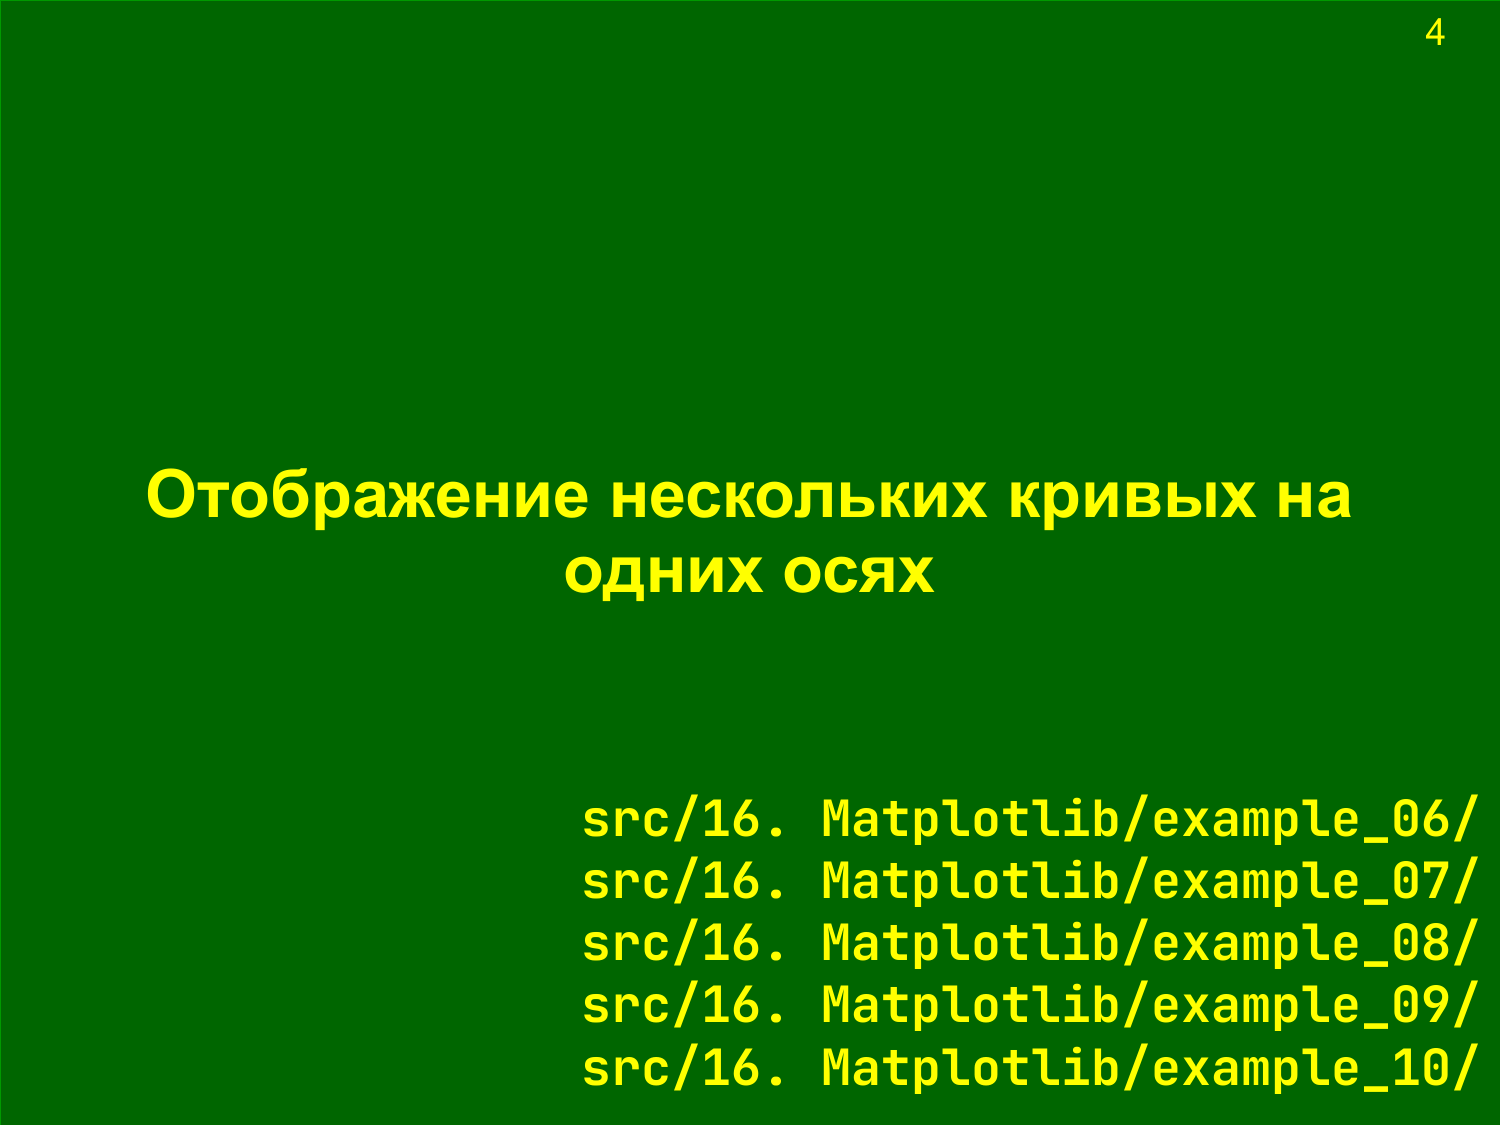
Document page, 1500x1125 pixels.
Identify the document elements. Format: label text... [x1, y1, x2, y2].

title Отображение нескольких кривых на одних осях [75, 419, 1426, 645]
title src/16. Matplotlib/example_06/ src/16. Matplotlib/example_07/ src/16. Matplotlib/example_08/ src/16. Matplotlib/example_09/ src/16. Matplotlib/example_10/ [51, 788, 1482, 1099]
